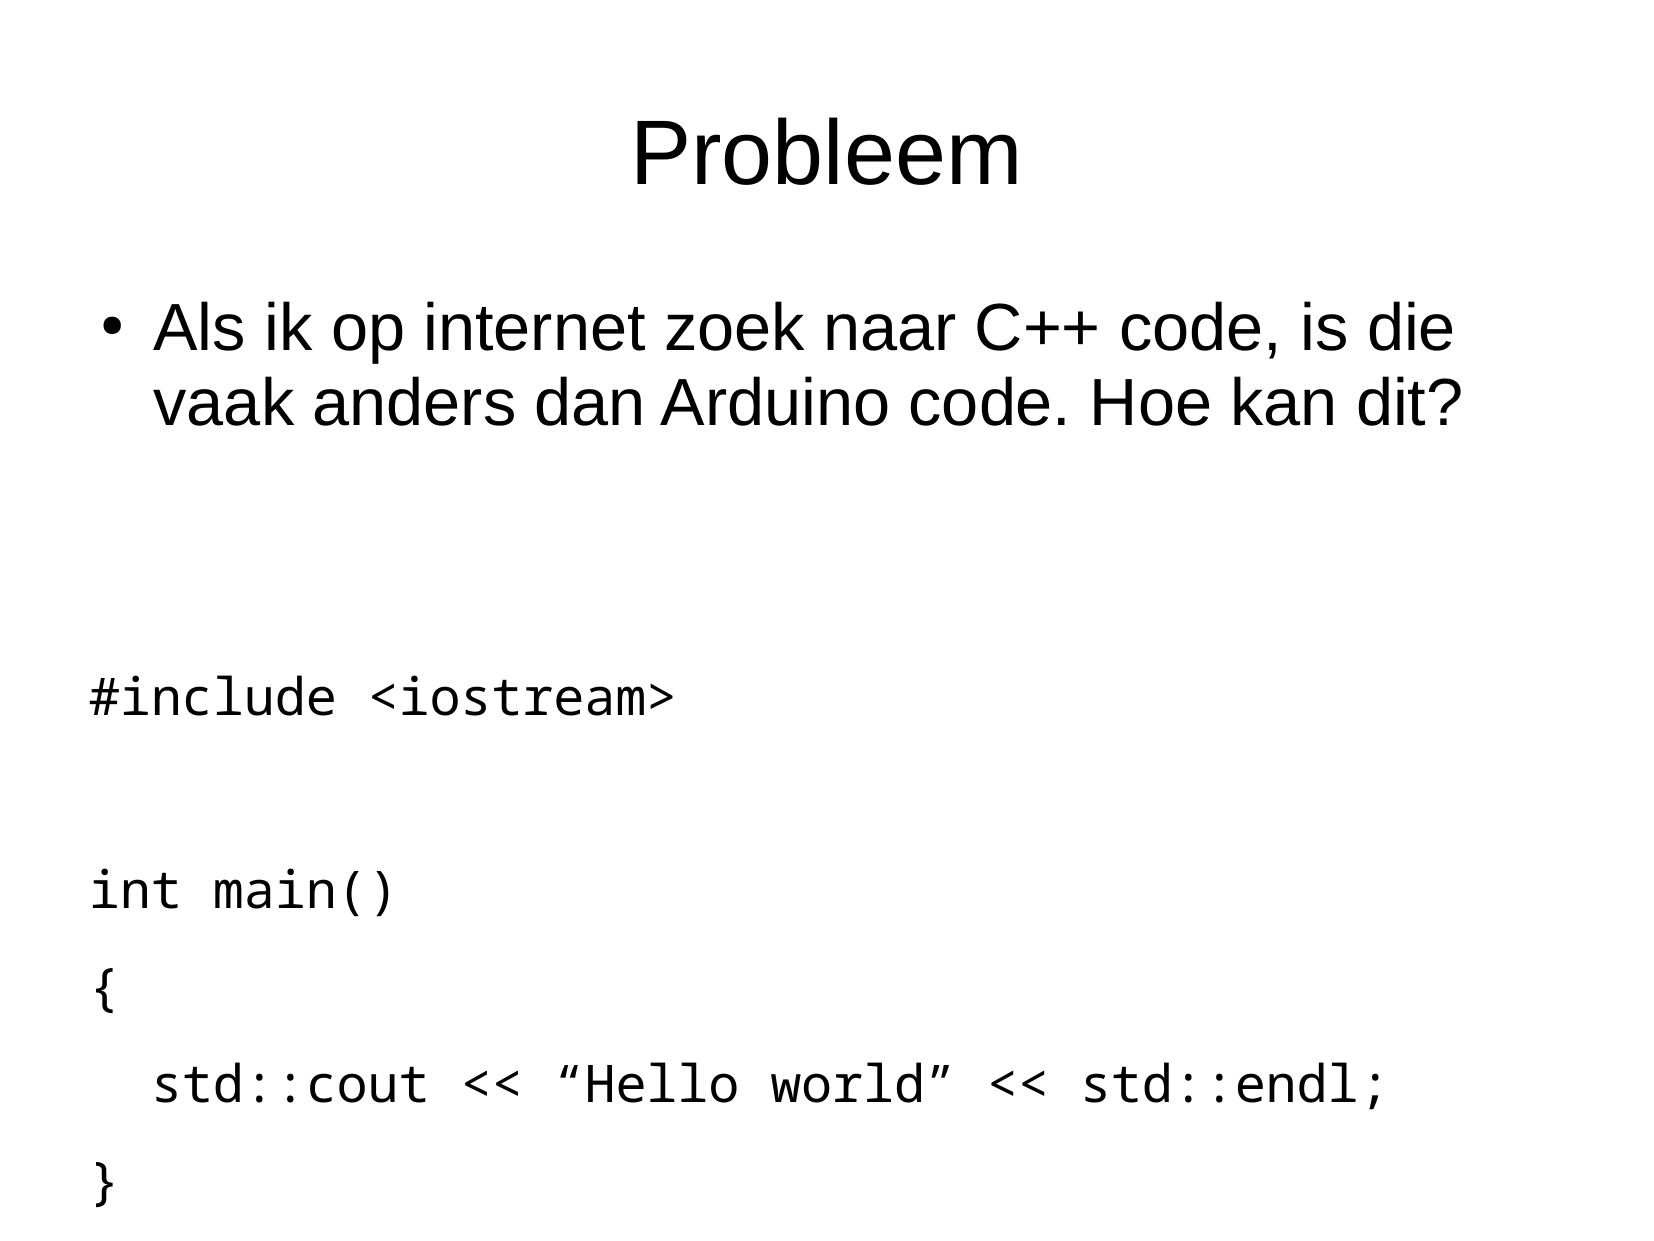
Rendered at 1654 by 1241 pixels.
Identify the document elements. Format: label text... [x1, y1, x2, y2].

list #include <iostream> int main() { std::cout << “Hello world” << std::endl; } [25, 660, 1631, 1216]
list Als ik op internet zoek naar C++ code, is die vaak anders dan Arduino code. Hoe kan dit? [82, 290, 1571, 660]
title Probleem [82, 49, 1571, 257]
